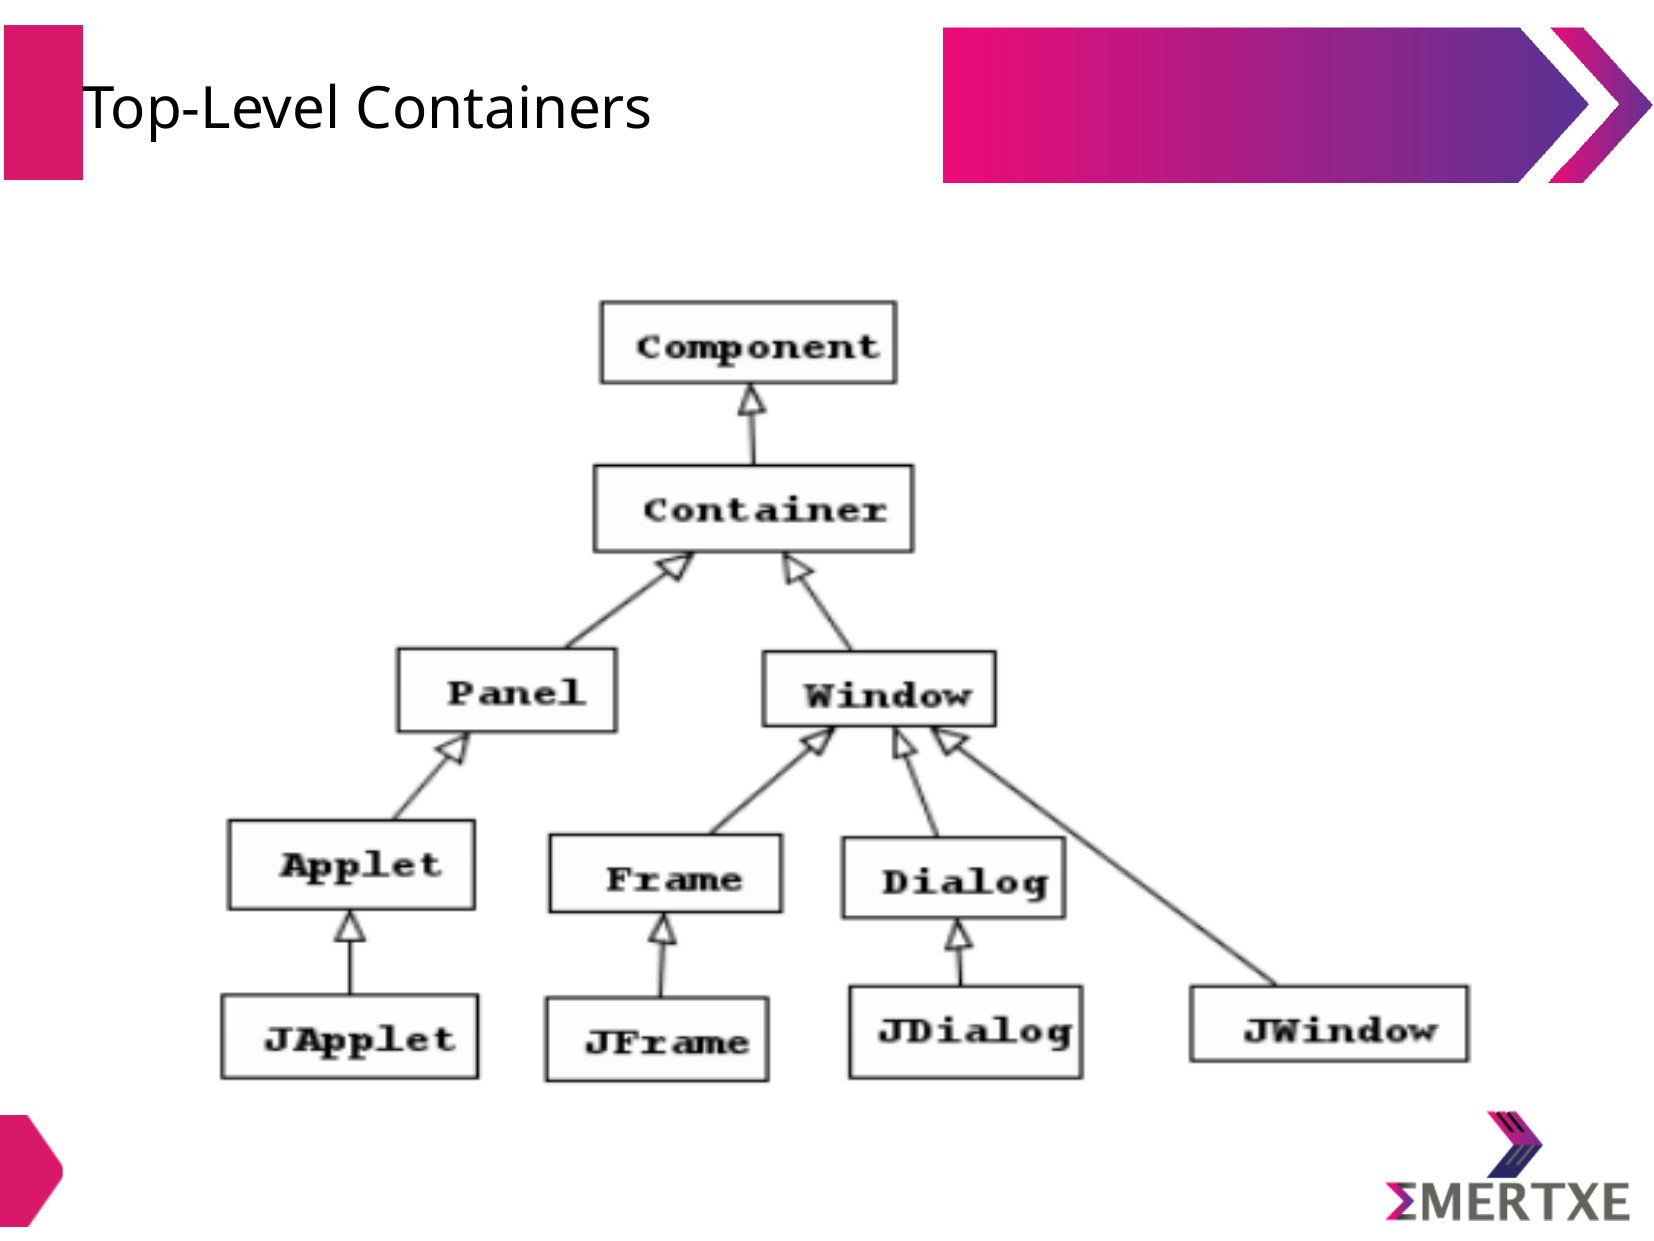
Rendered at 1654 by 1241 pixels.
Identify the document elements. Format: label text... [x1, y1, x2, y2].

title Top-Level Containers [82, 2, 1571, 210]
picture [195, 284, 1501, 1096]
picture [1385, 1107, 1631, 1221]
picture [1571, 27, 1653, 183]
